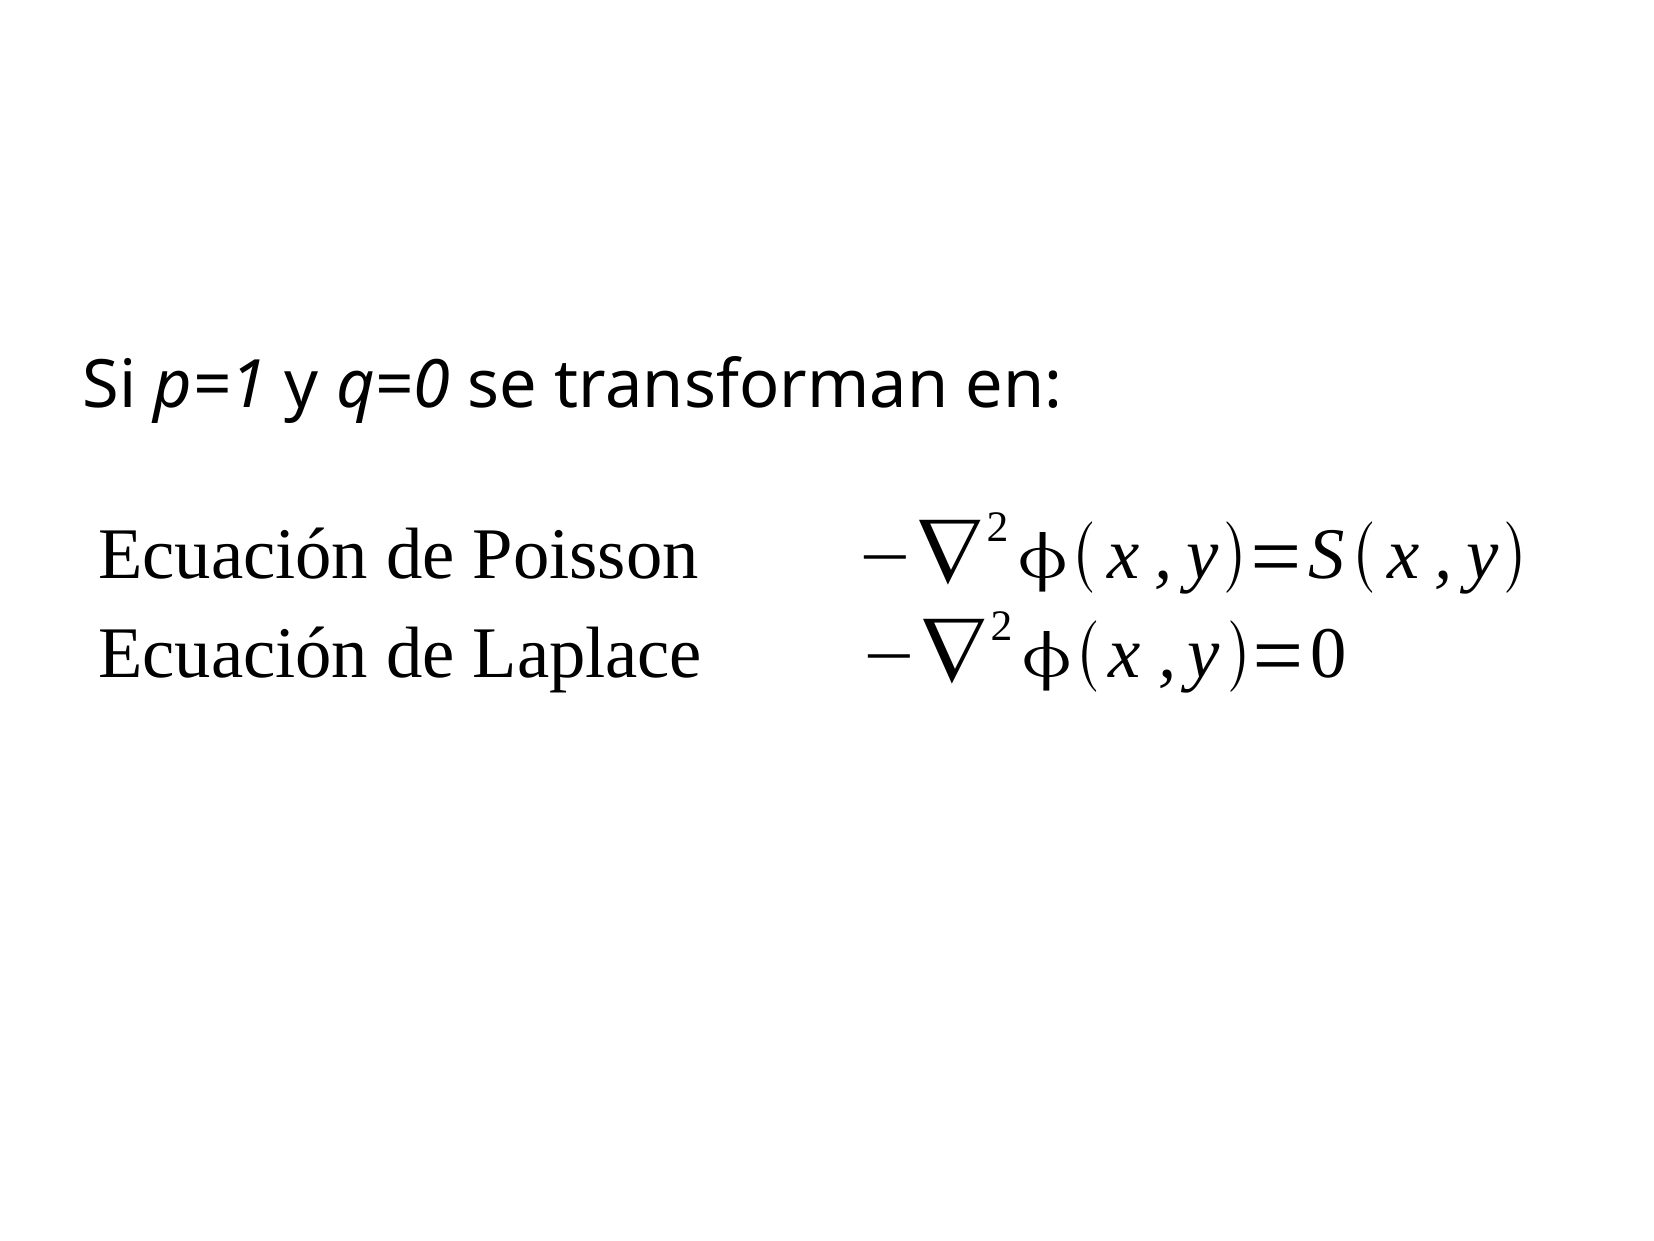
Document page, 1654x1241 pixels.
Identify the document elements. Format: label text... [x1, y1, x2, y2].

subtitle Si p=1 y q=0 se transforman en: [82, 290, 1571, 473]
chart [88, 501, 1533, 698]
